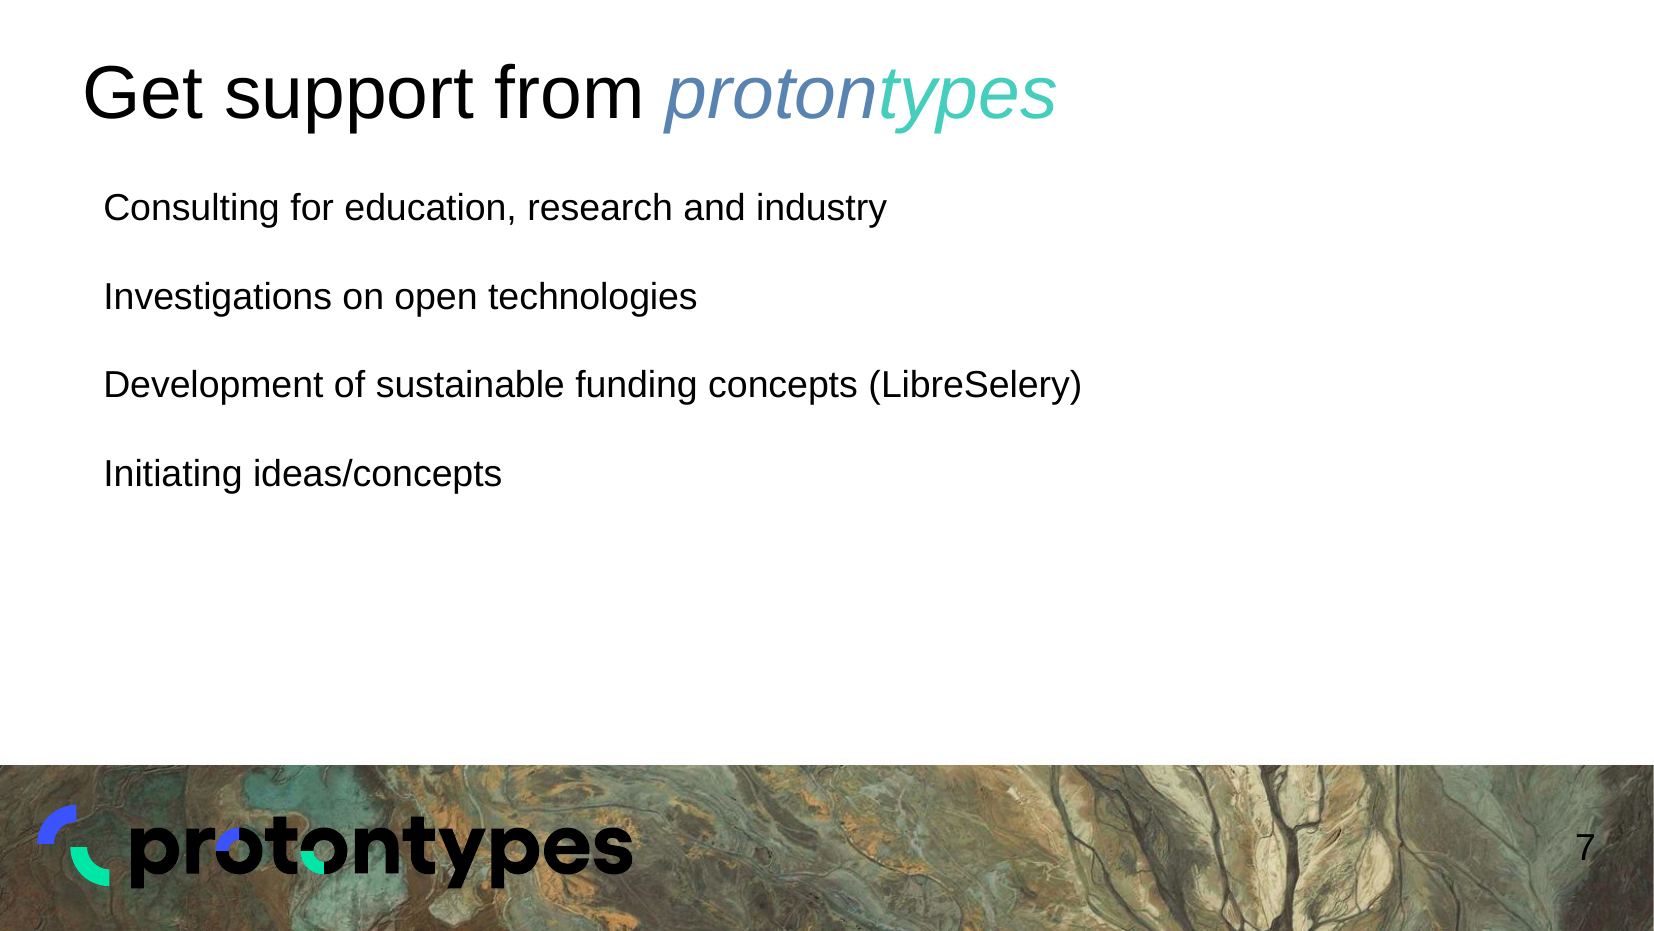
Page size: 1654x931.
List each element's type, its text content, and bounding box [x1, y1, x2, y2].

title Get support from protontypes [82, 37, 1571, 148]
text_box Development of sustainable funding concepts (LibreSelery) [88, 356, 1300, 414]
text_box Initiating ideas/concepts [88, 445, 1300, 502]
text_box Consulting for education, research and industry [88, 179, 1300, 237]
picture [0, 0, 1654, 931]
text_box Investigations on open technologies [88, 267, 1300, 325]
